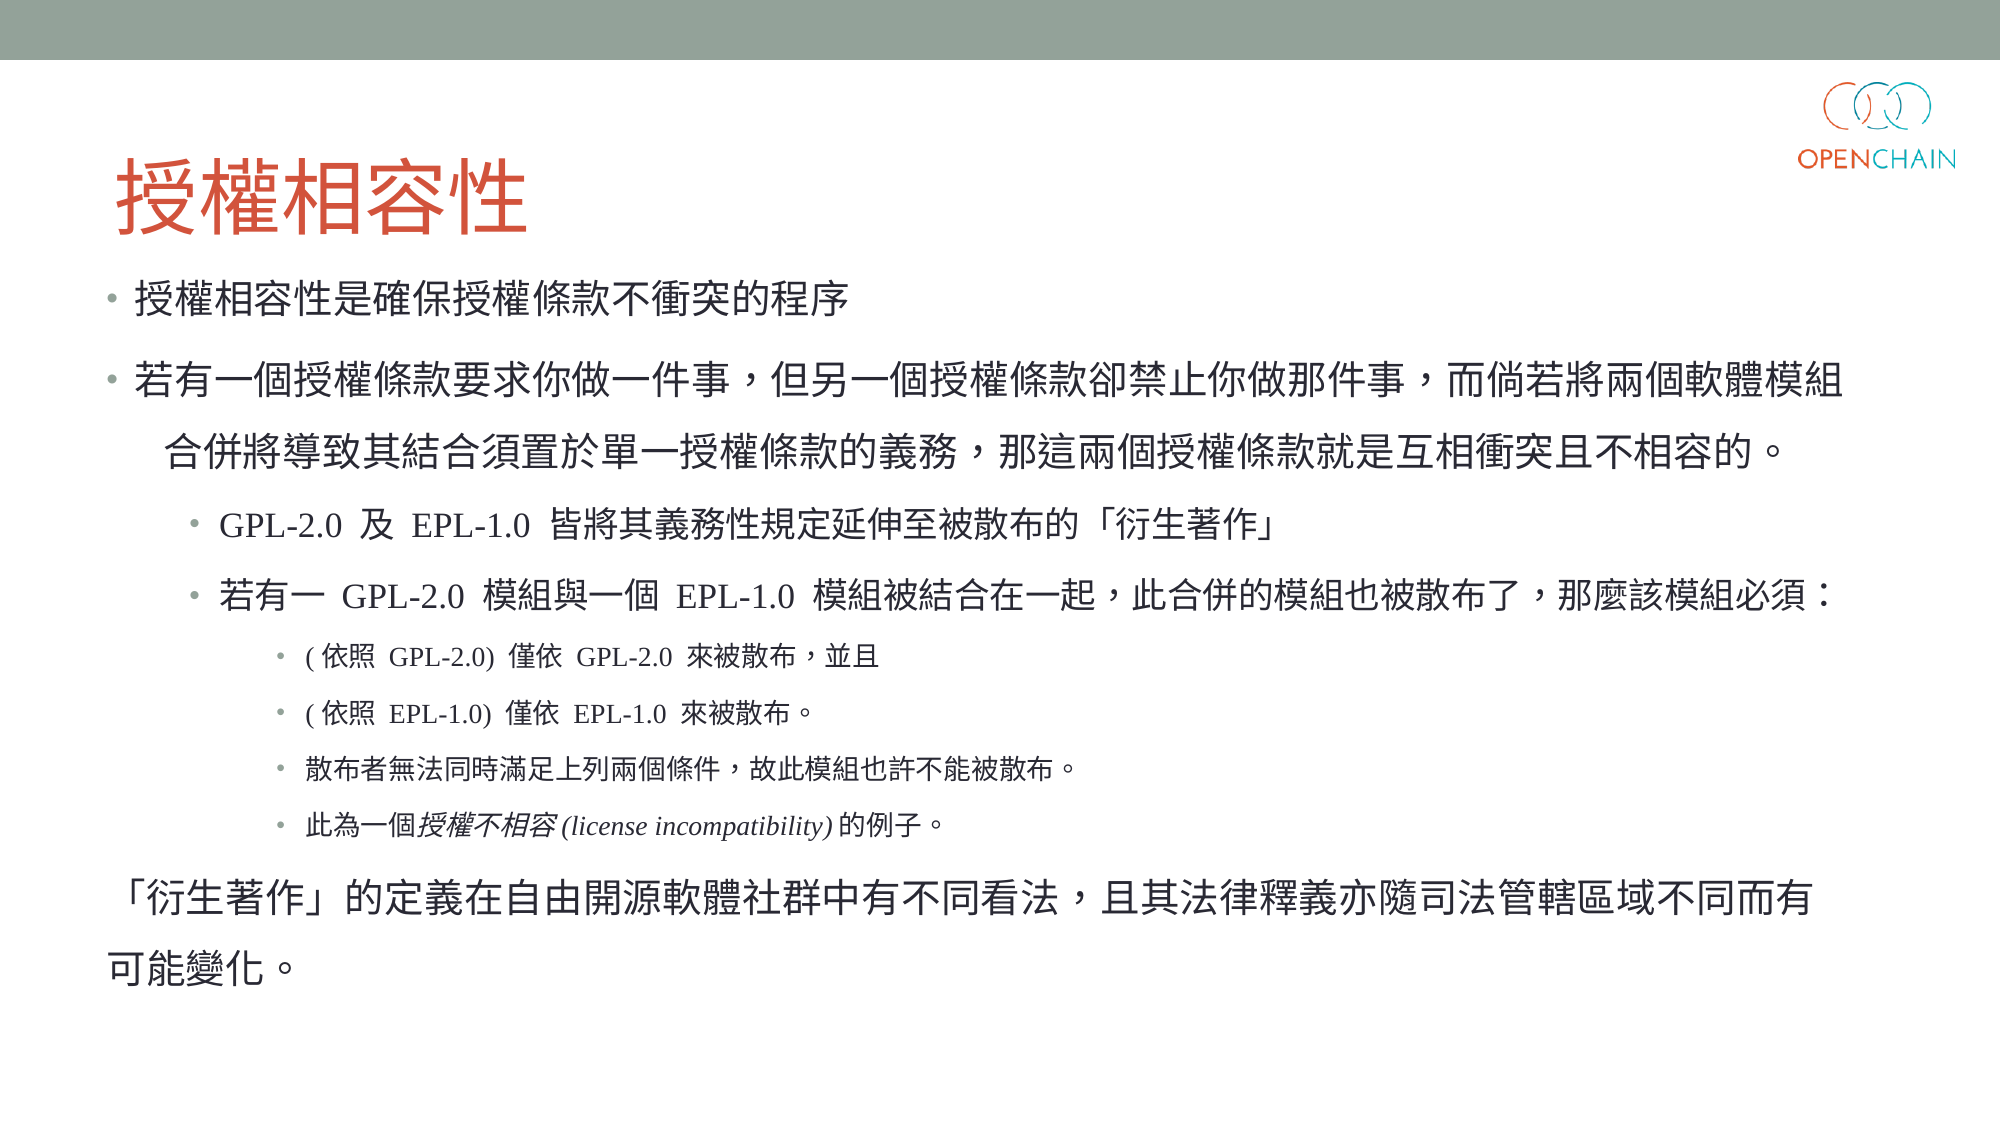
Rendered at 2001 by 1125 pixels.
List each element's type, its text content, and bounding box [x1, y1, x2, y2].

list 授權相容性是確保授權條款不衝突的程序 若有一個授權條款要求你做一件事，但另一個授權條款卻禁止你做那件事，而倘若將兩個軟體模組合併將導致其結合須置於單一授權條款的義務，那這兩個授權條款就是互相衝突且不相容的。 GPL-2.0 及 EPL-1.0 皆將其義務性規定延伸至被散布的「衍生著作」 若有一 GPL-2.0 模組與一個 EPL-1.0 模組被結合在一起，此合併的模組也被散布了，那麼該模組必須： (依照 GPL-2.0) 僅依 GPL-2.0 來被散布，並且 (依照 EPL-1.0) 僅依 EPL-1.0 來被散布。 散布者無法同時滿足上列兩個條件，故此模組也許不能被散布。 此為一個授權不相容(license incompatibility)的例子。 「衍生著作」的定義在自由開源軟體社群中有不同看法，且其法律釋義亦隨司法管轄區域不同而有可能變化。 [91, 243, 1863, 1093]
title 授權相容性 [99, 87, 1900, 251]
